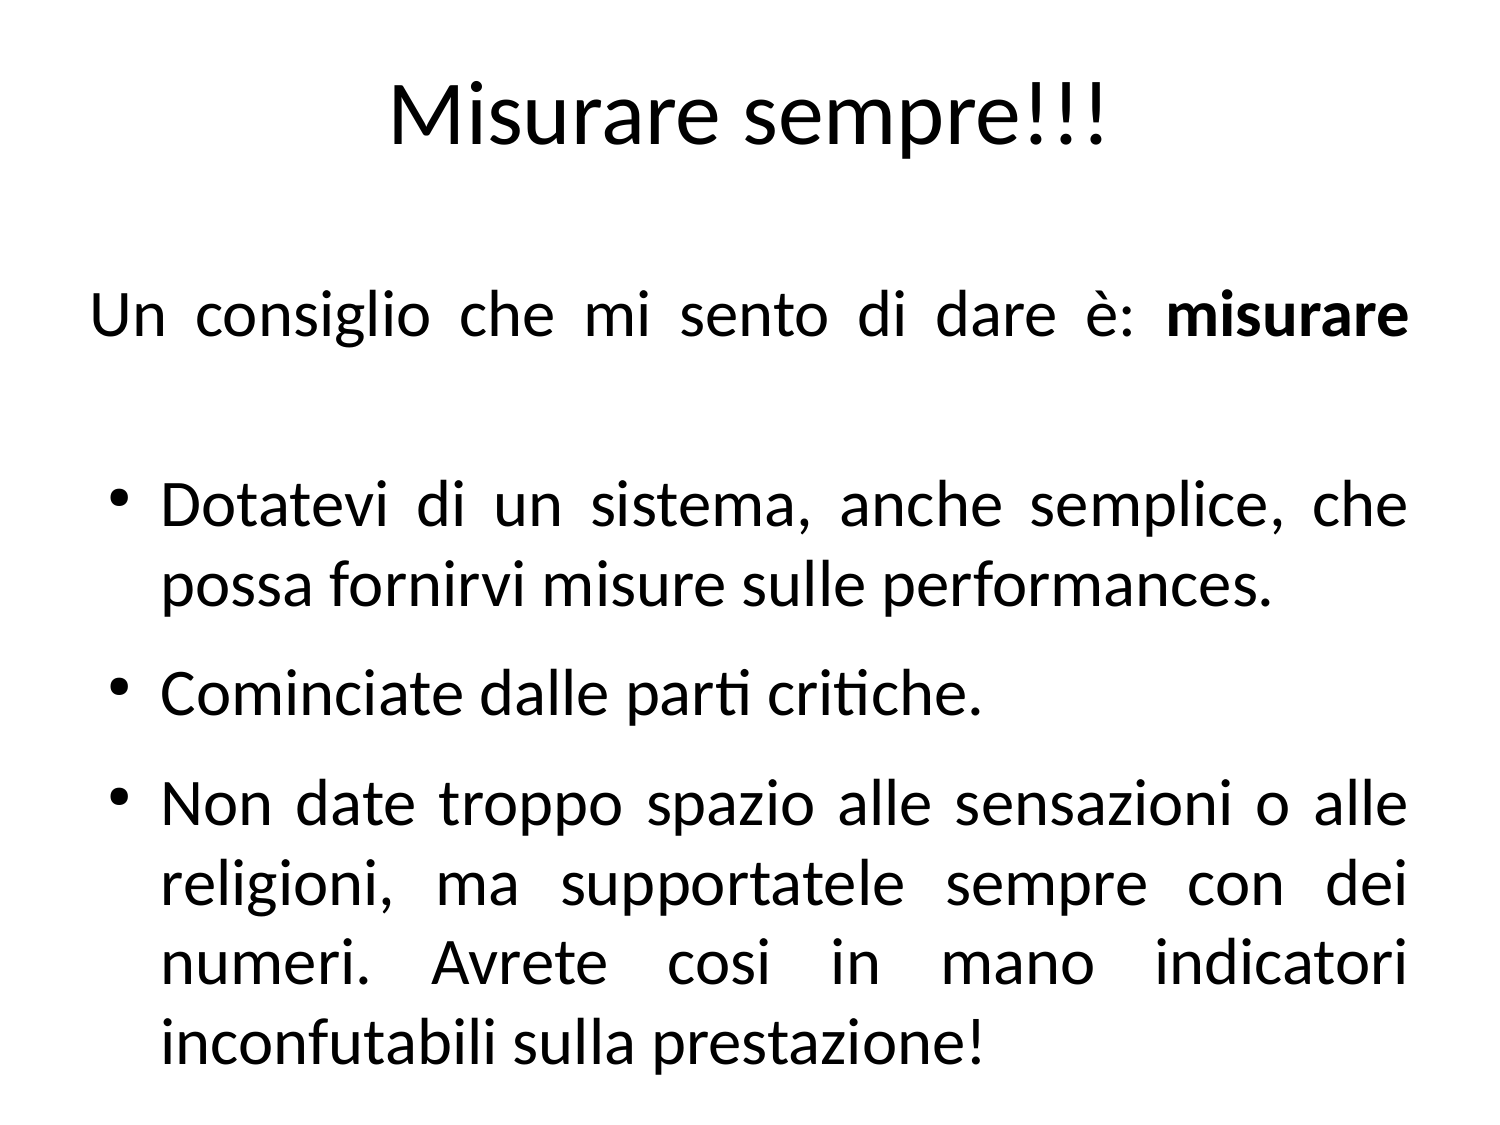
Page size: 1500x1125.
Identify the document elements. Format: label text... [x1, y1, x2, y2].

title Misurare sempre!!! [75, 45, 1425, 233]
list Un consiglio che mi sento di dare è: misurare Dotatevi di un sistema, anche semplice, che possa fornirvi misure sulle performances. Cominciate dalle parti critiche. Non date troppo spazio alle sensazioni o alle religioni, ma supportatele sempre con dei numeri. Avrete cosi in mano indicatori inconfutabili sulla prestazione! [75, 262, 1425, 1005]
